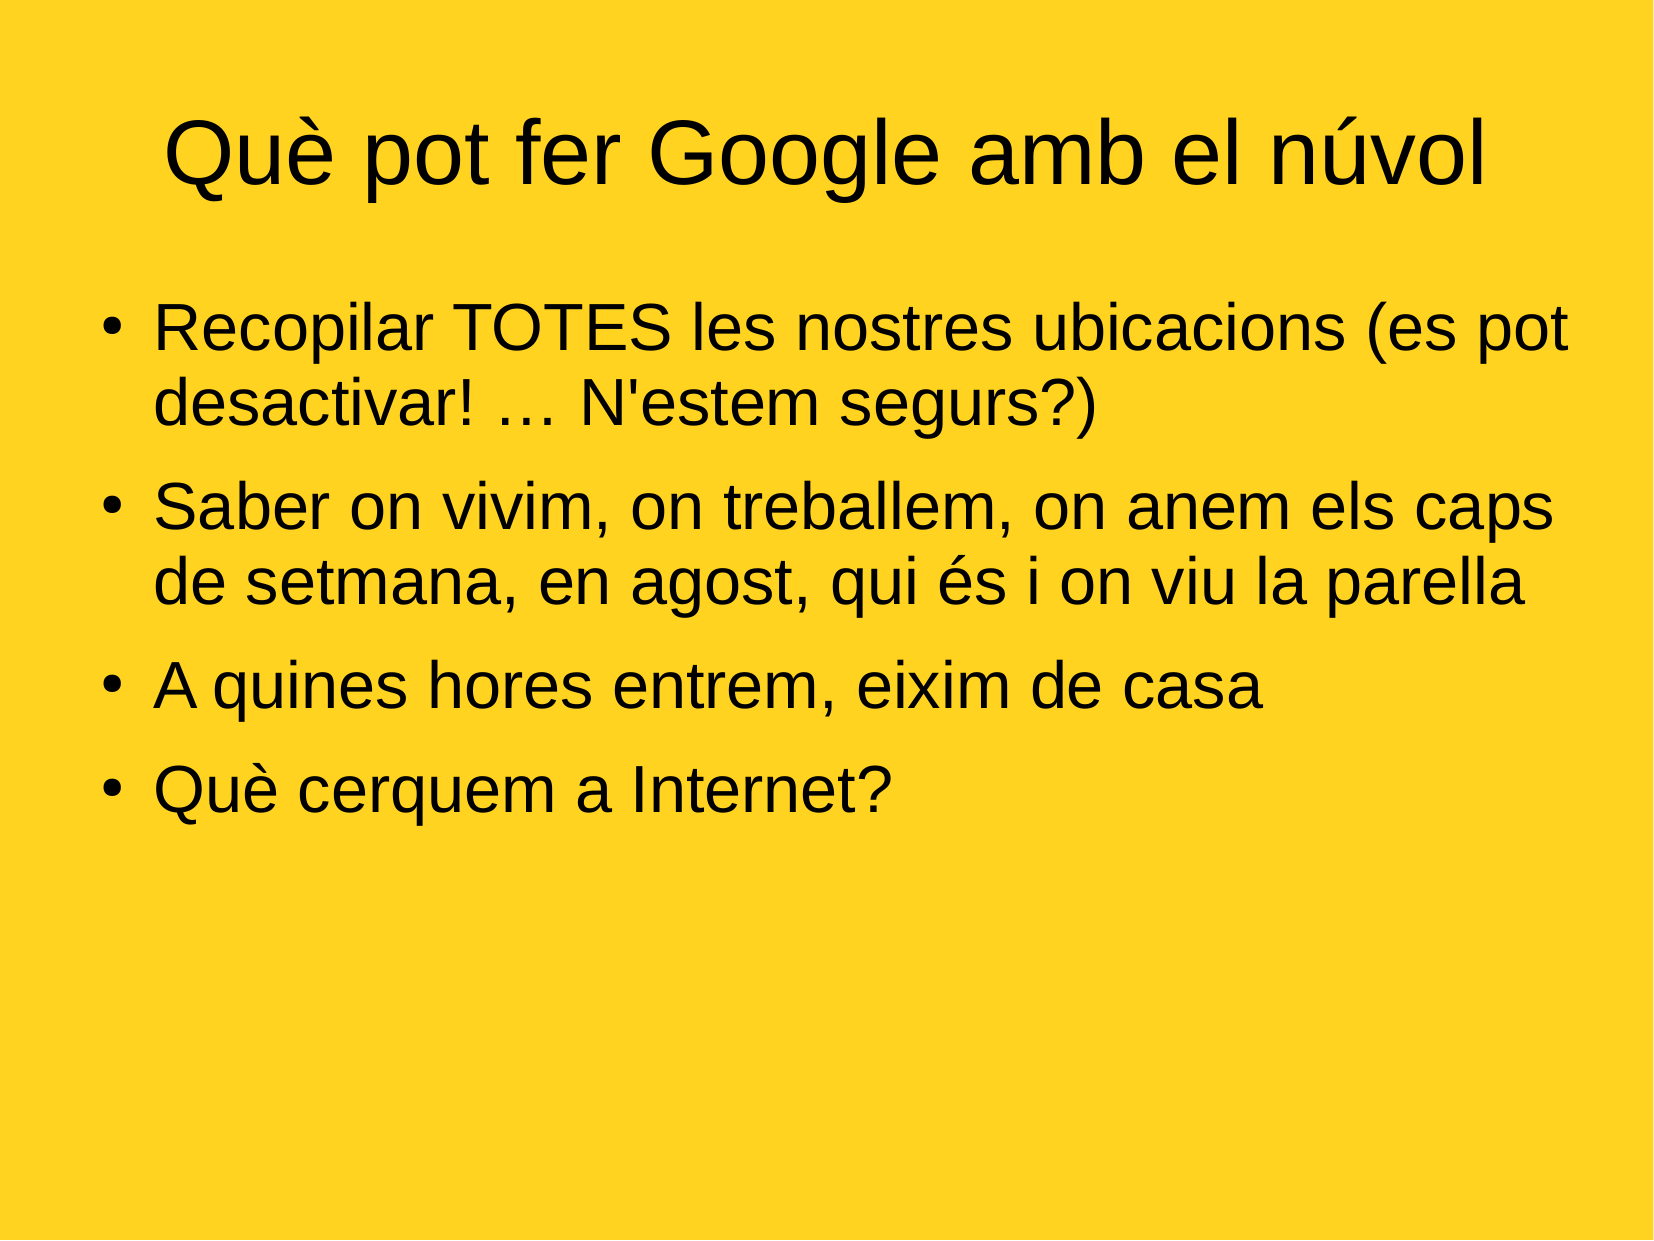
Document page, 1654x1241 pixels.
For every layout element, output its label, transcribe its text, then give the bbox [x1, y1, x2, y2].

list Recopilar TOTES les nostres ubicacions (es pot desactivar! … N'estem segurs?) Saber on vivim, on treballem, on anem els caps de setmana, en agost, qui és i on viu la parella A quines hores entrem, eixim de casa Què cerquem a Internet? [82, 290, 1571, 1010]
title Què pot fer Google amb el núvol [82, 49, 1571, 257]
